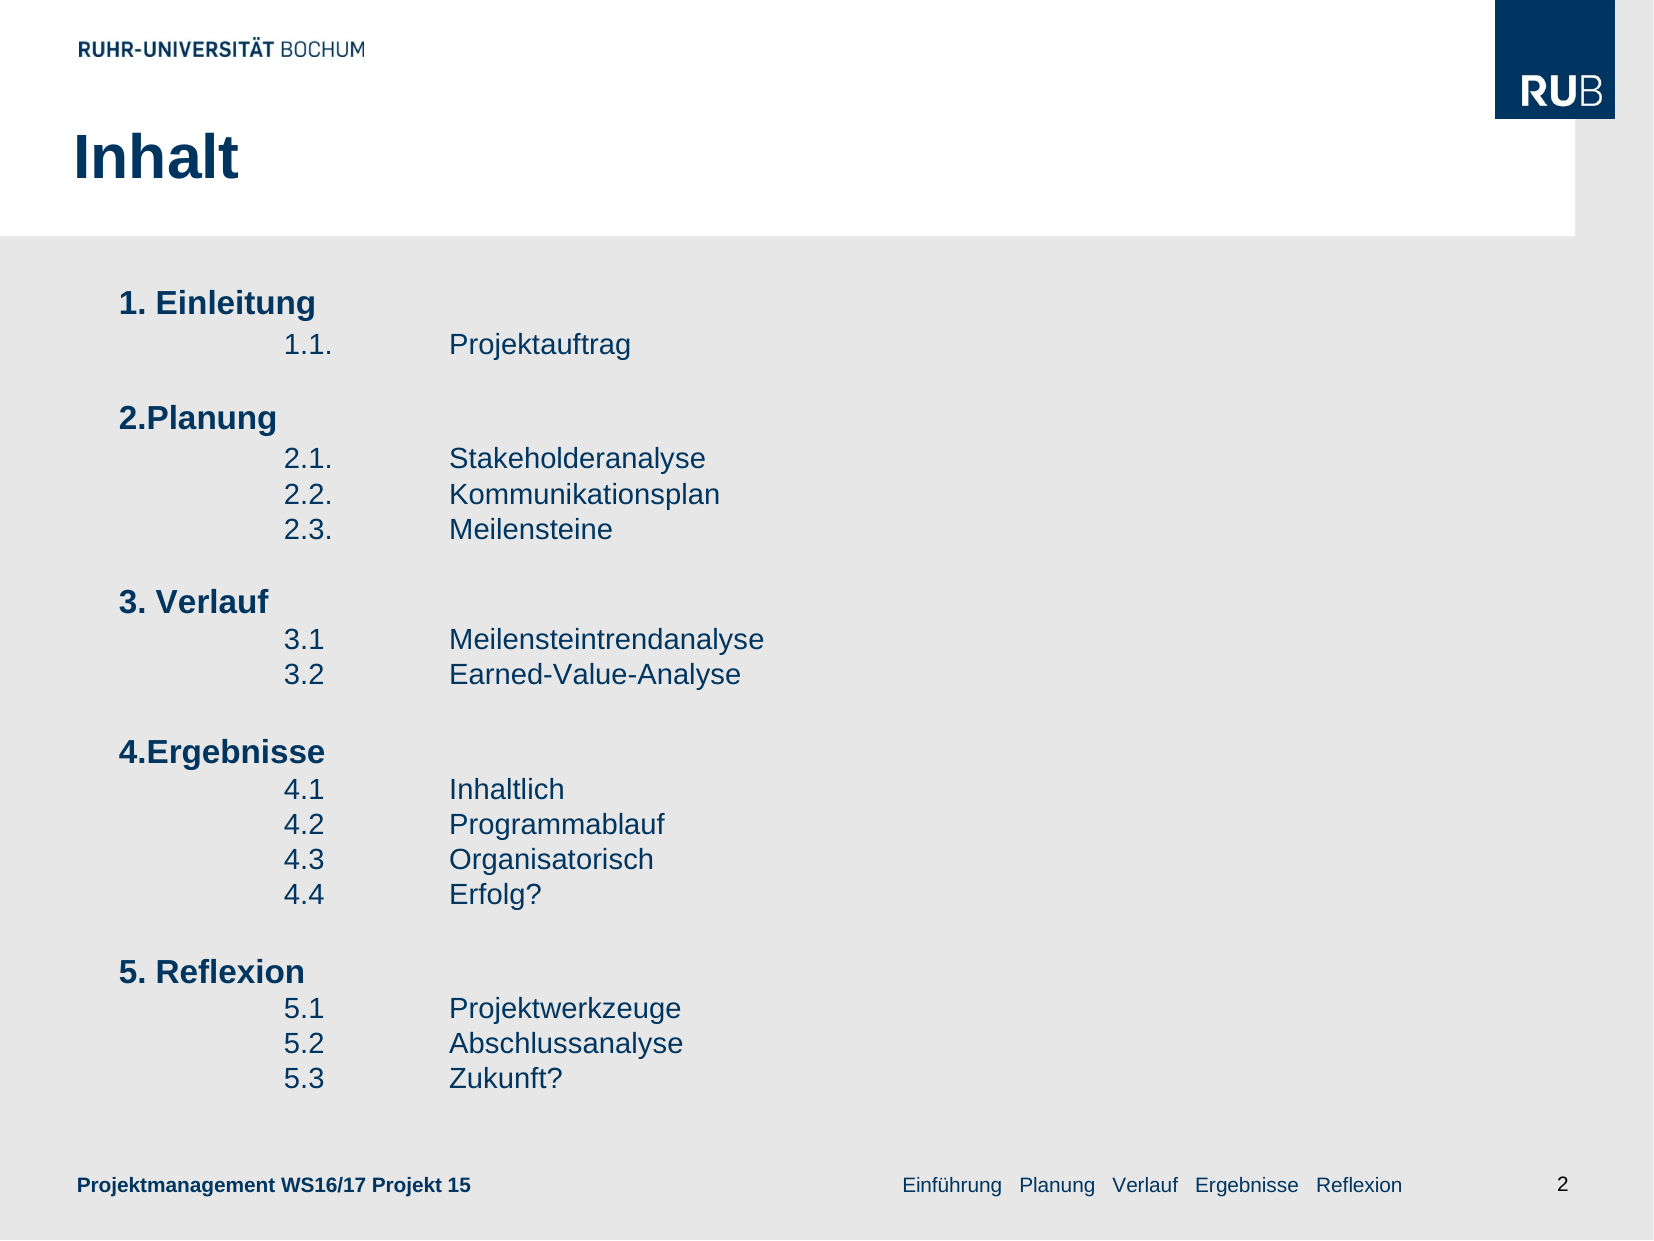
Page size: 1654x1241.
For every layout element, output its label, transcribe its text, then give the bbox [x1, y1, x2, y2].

picture [1495, 0, 1615, 119]
text_box 1. Einleitung 1.1. Projektauftrag 2.Planung 2.1. Stakeholderanalyse 2.2. Kommunikationsplan 2.3. Meilensteine 3. Verlauf 3.1 Meilensteintrendanalyse 3.2 Earned-Value-Analyse 4.Ergebnisse 4.1 Inhaltlich 4.2 Programmablauf 4.3 Organisatorisch 4.4 Erfolg? 5. Reflexion 5.1 Projektwerkzeuge 5.2 Abschlussanalyse 5.3 Zukunft? [104, 188, 1566, 1153]
text_box Inhalt [73, 115, 1258, 191]
text_box Projektmanagement WS16/17 Projekt 15 Einführung Planung Verlauf Ergebnisse Reflexion [76, 1171, 1460, 1197]
picture [79, 37, 364, 57]
